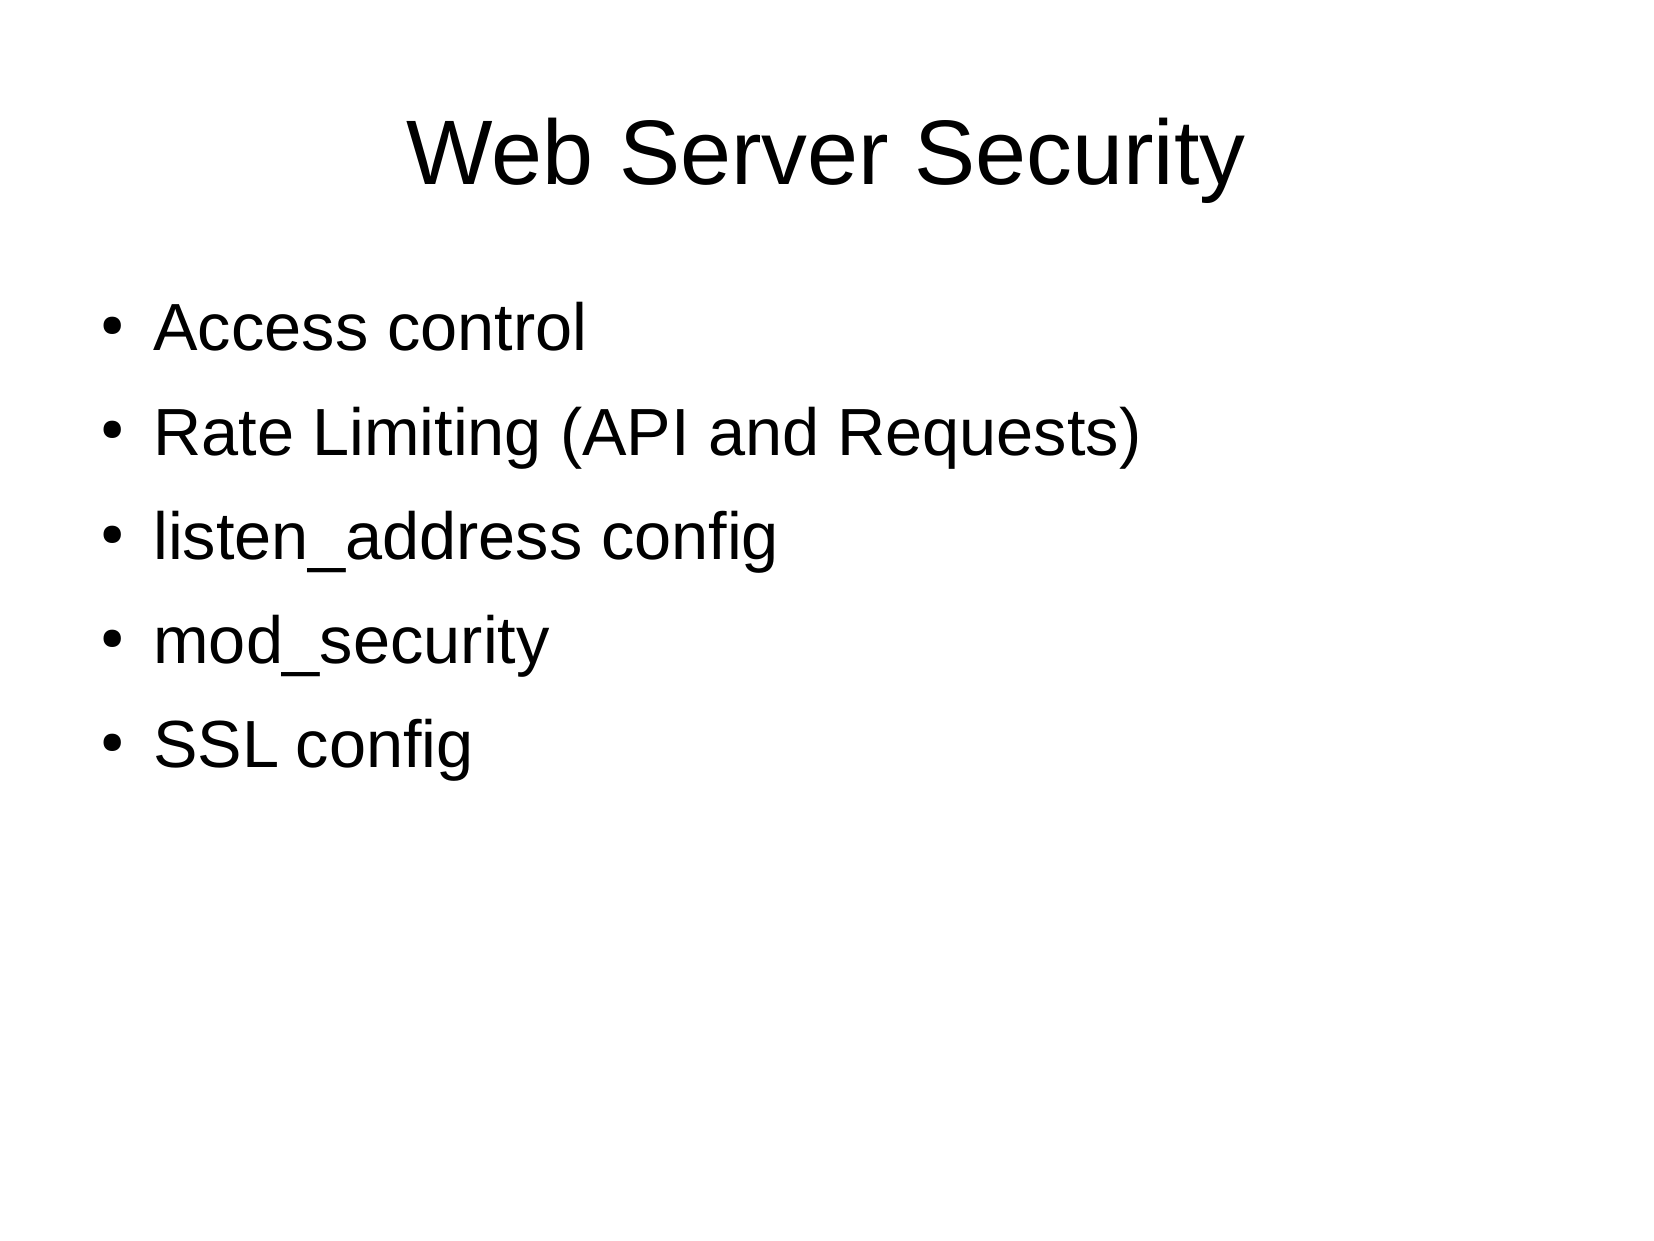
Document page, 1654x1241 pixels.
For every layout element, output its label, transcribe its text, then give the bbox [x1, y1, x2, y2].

list Access control Rate Limiting (API and Requests) listen_address config mod_security SSL config [82, 290, 1538, 1010]
title Web Server Security [82, 49, 1571, 257]
